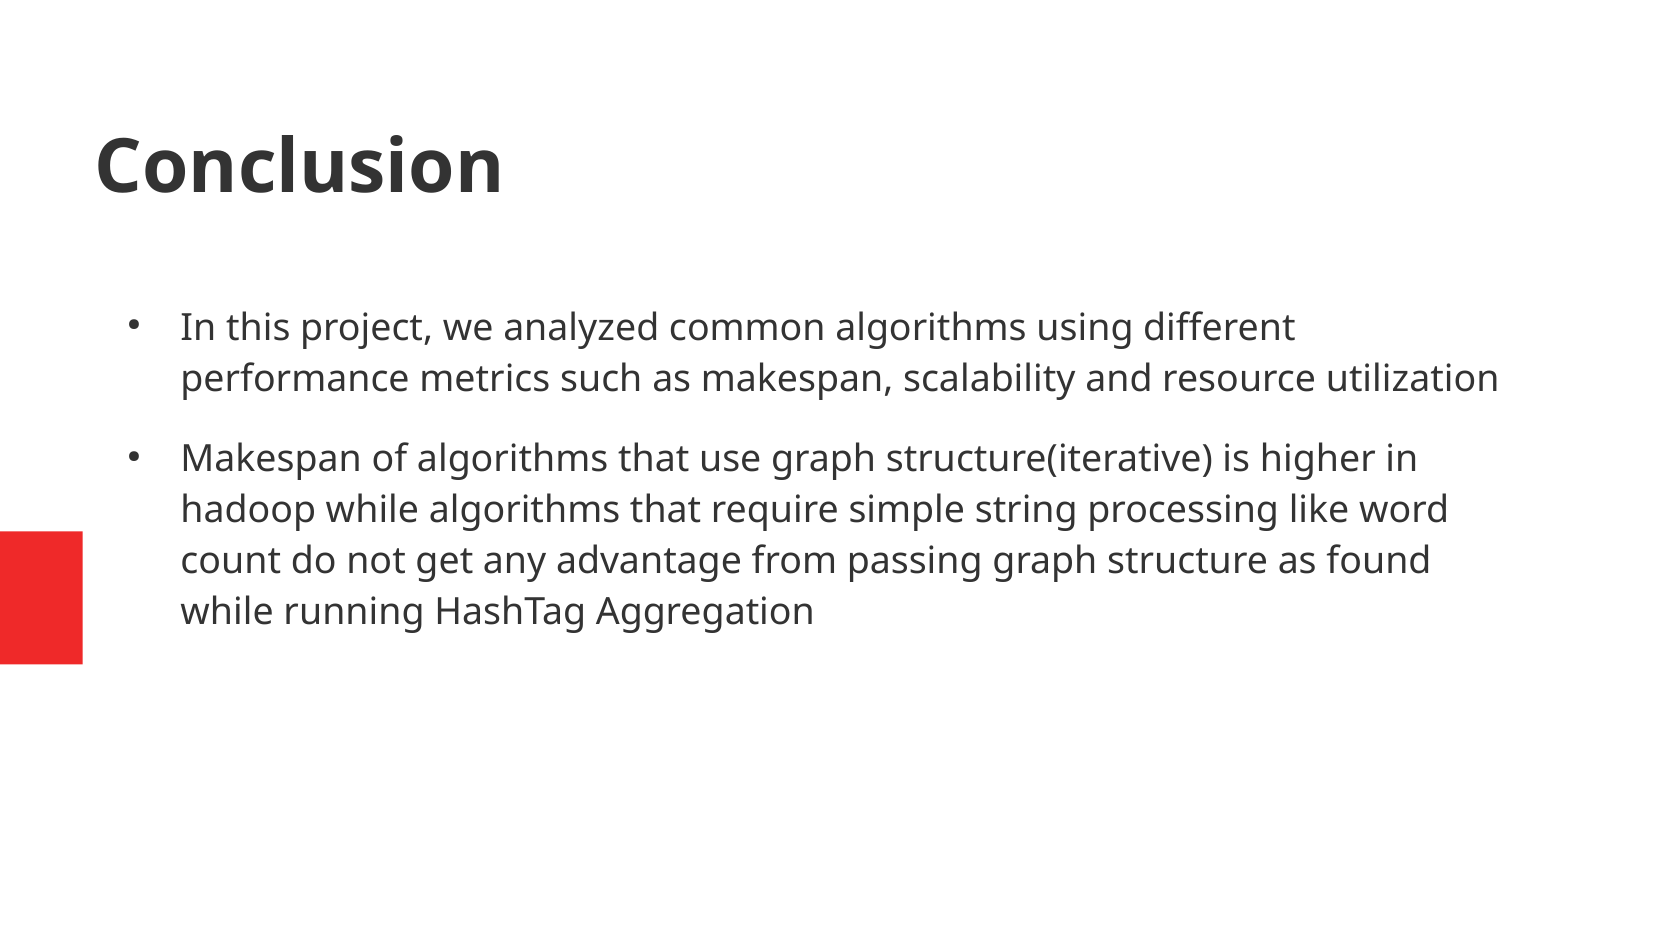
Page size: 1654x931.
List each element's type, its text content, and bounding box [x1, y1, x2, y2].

list In this project, we analyzed common algorithms using different performance metrics such as makespan, scalability and resource utilization Makespan of algorithms that use graph structure(iterative) is higher in hadoop while algorithms that require simple string processing like word count do not get any advantage from passing graph structure as found while running HashTag Aggregation [109, 300, 1516, 841]
title Conclusion [94, 75, 1501, 253]
